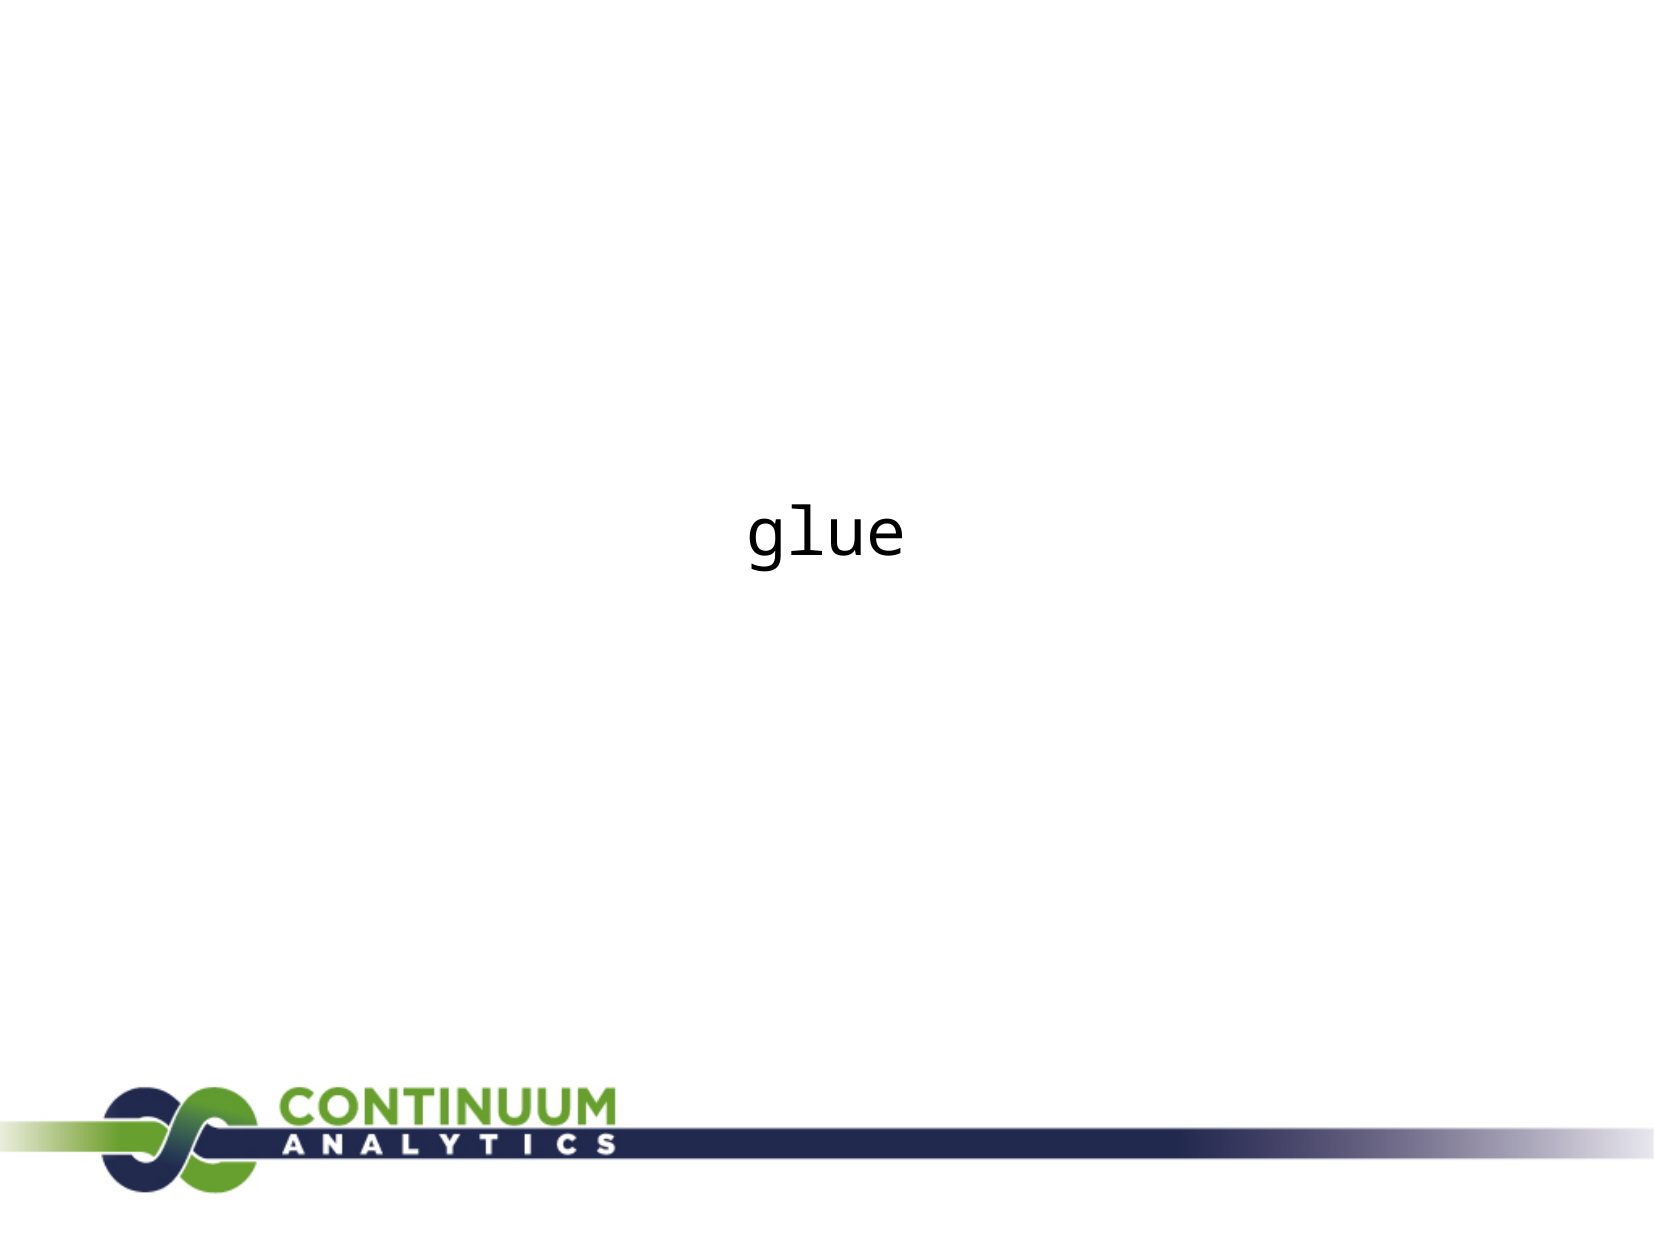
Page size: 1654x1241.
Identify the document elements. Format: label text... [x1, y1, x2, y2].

subtitle glue [82, 49, 1571, 1010]
